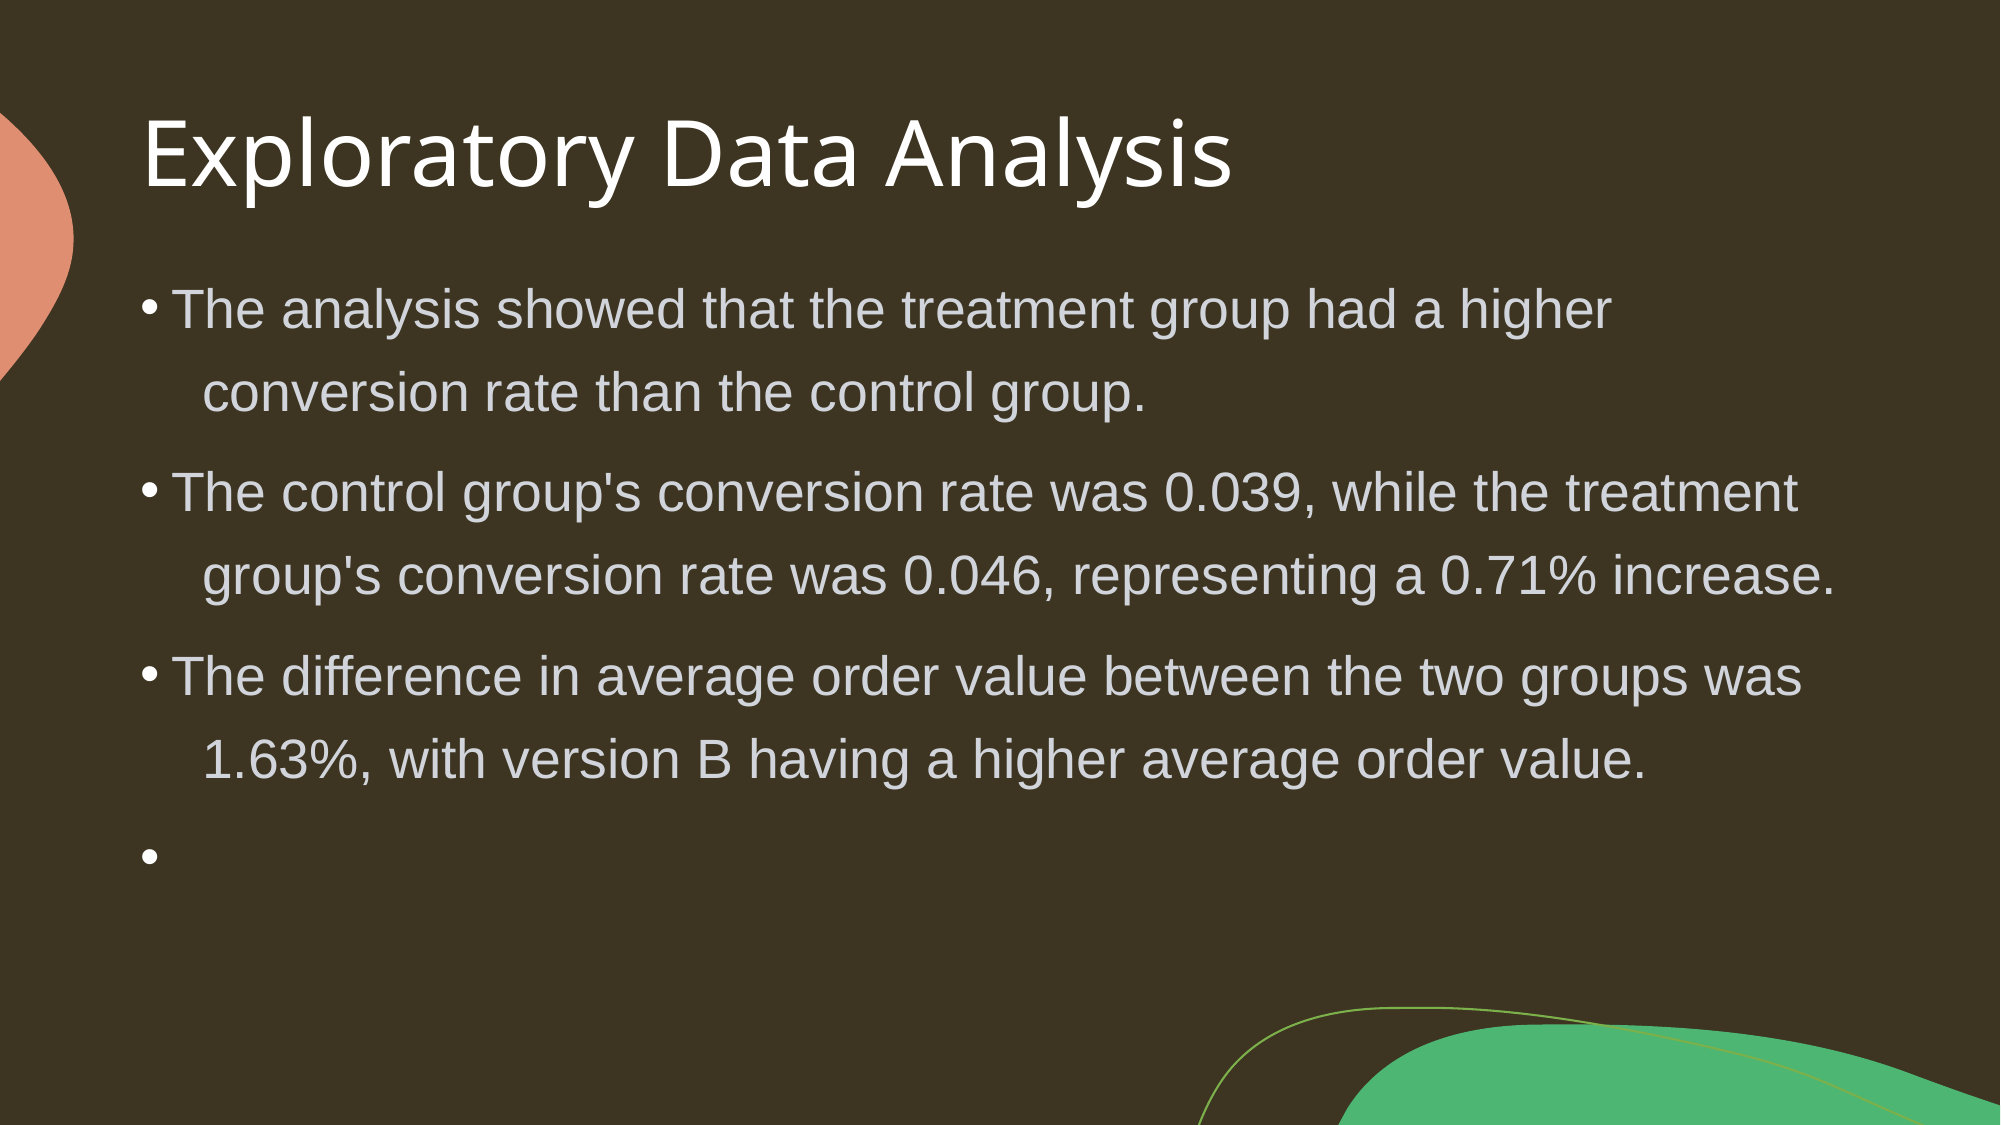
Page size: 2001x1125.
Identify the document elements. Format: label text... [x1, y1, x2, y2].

list The analysis showed that the treatment group had a higher conversion rate than the control group. The control group's conversion rate was 0.039, while the treatment group's conversion rate was 0.046, representing a 0.71% increase. The difference in average order value between the two groups was 1.63%, with version B having a higher average order value. [125, 249, 1876, 876]
title Exploratory Data Analysis [125, 32, 1876, 249]
